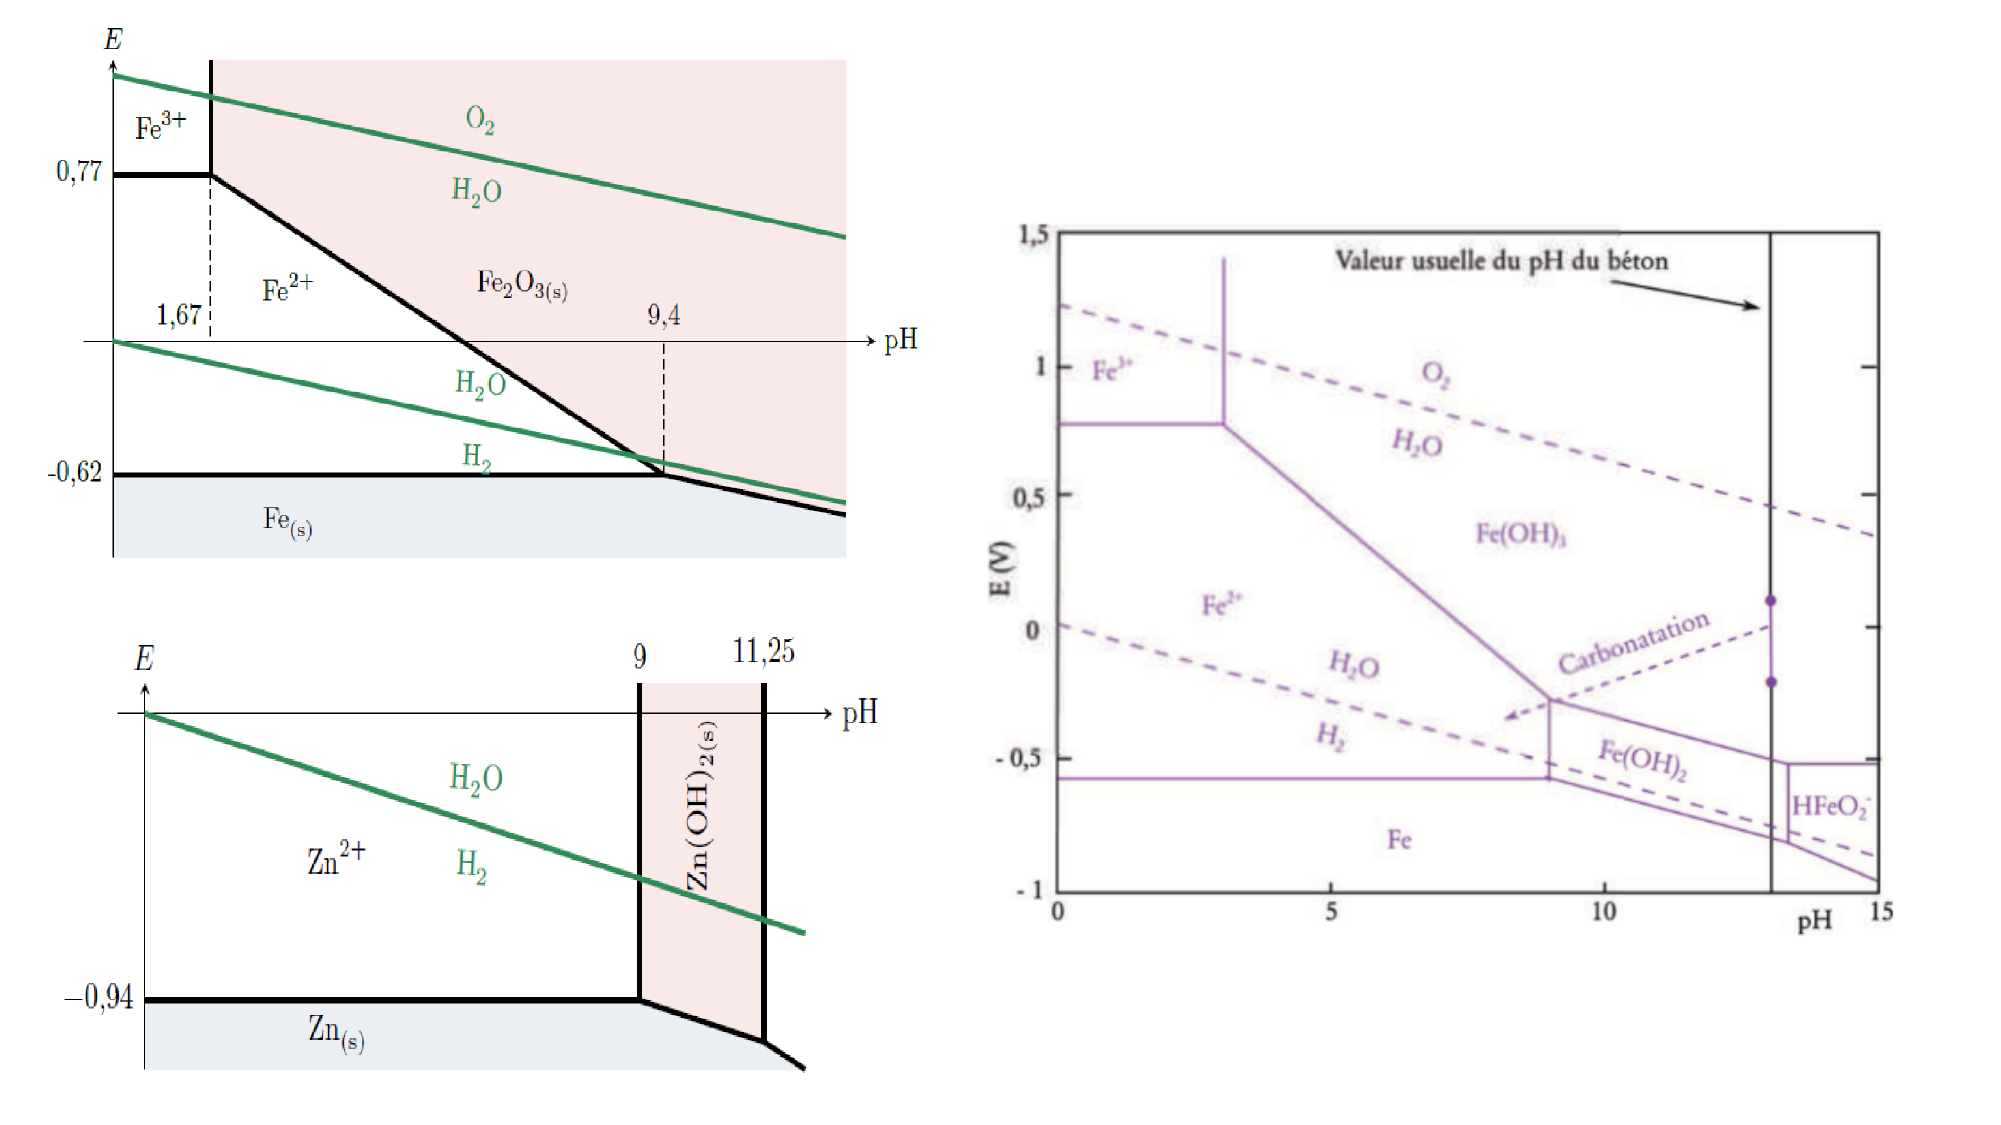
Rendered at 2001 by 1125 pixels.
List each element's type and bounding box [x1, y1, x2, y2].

picture [48, 629, 884, 1102]
picture [48, 13, 926, 577]
picture [972, 205, 2000, 947]
